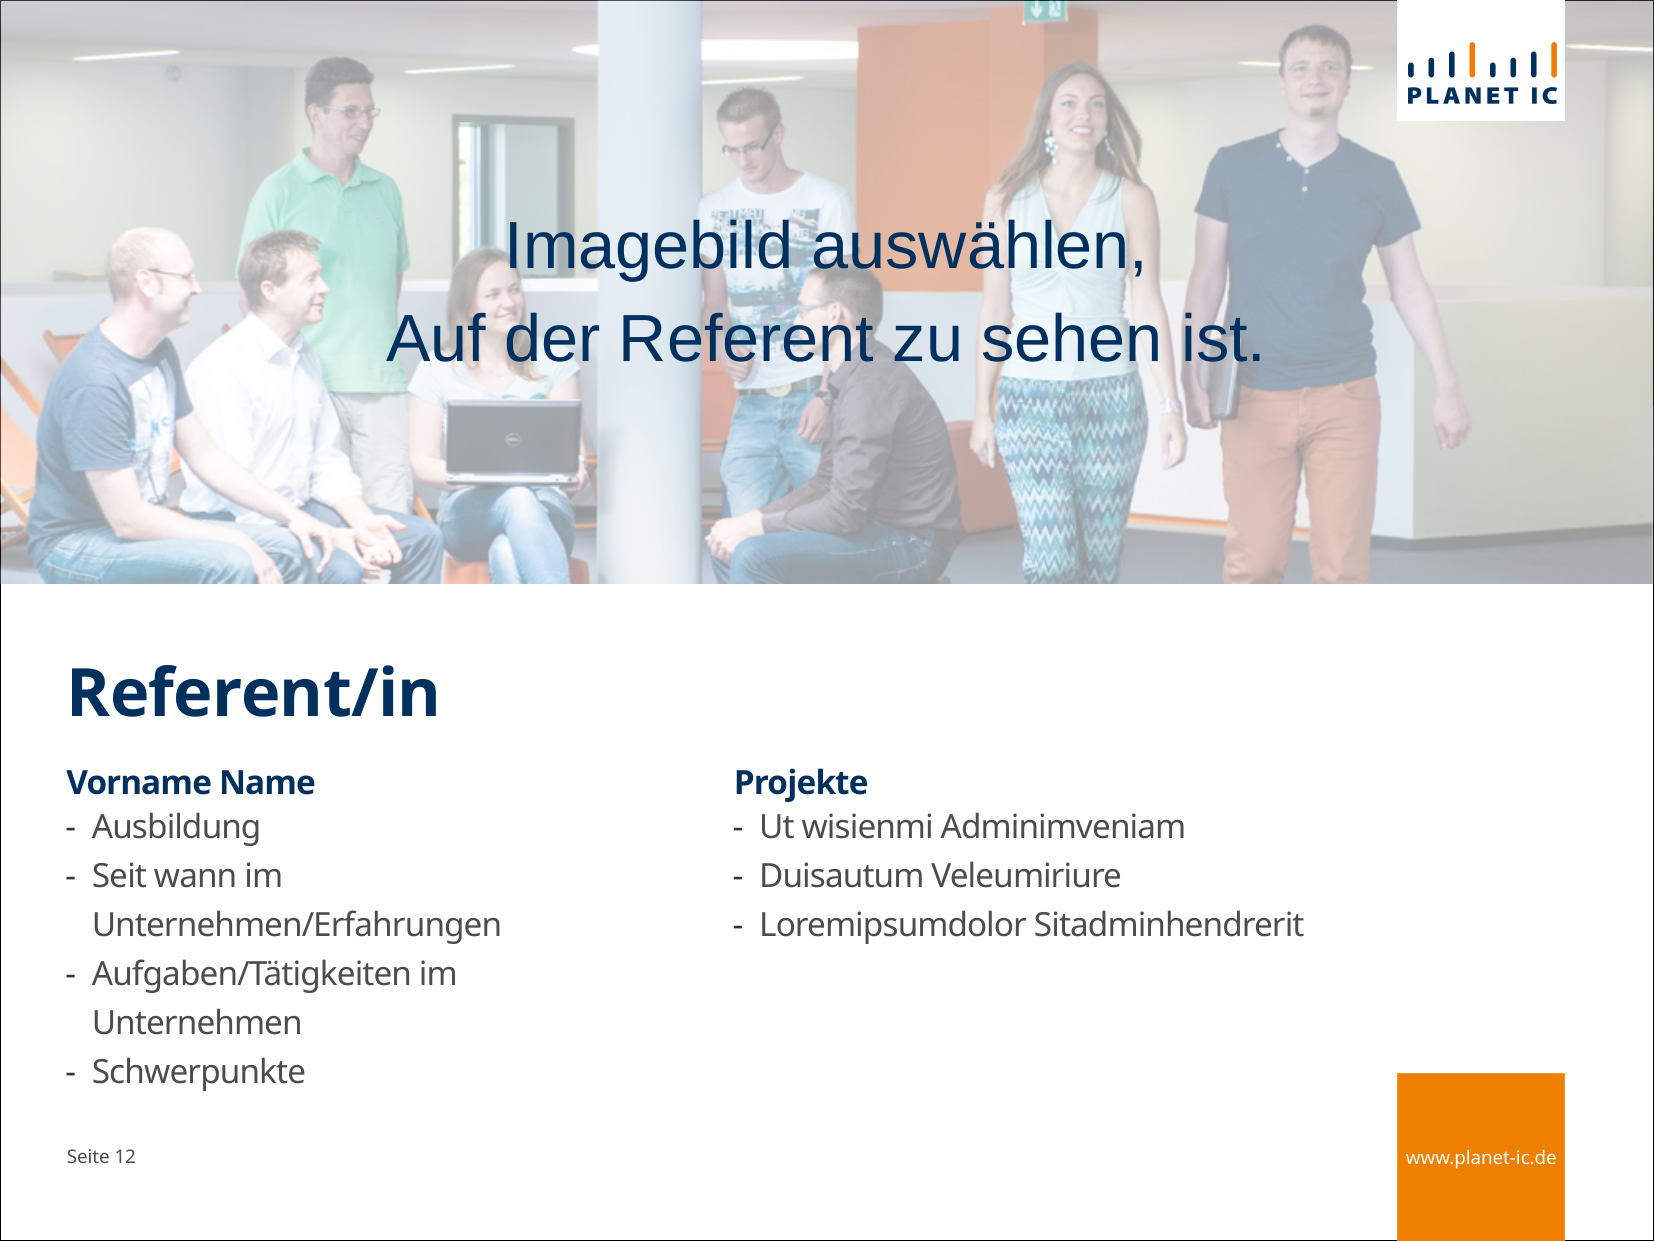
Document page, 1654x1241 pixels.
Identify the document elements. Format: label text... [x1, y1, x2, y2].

text_box Vorname Name [66, 754, 669, 799]
picture [0, 0, 1397, 584]
text_box Ausbildung Seit wann im Unternehmen/Erfahrungen Aufgaben/Tätigkeiten im Unternehmen Schwerpunkte [65, 799, 672, 1038]
picture [1565, 0, 1654, 584]
picture [1408, 42, 1557, 104]
text_box Projekte [733, 754, 1336, 799]
text_box Ut wisienmi Adminimveniam Duisautum Veleumiriure Loremipsumdolor Sitadminhendrerit [732, 799, 1339, 1038]
